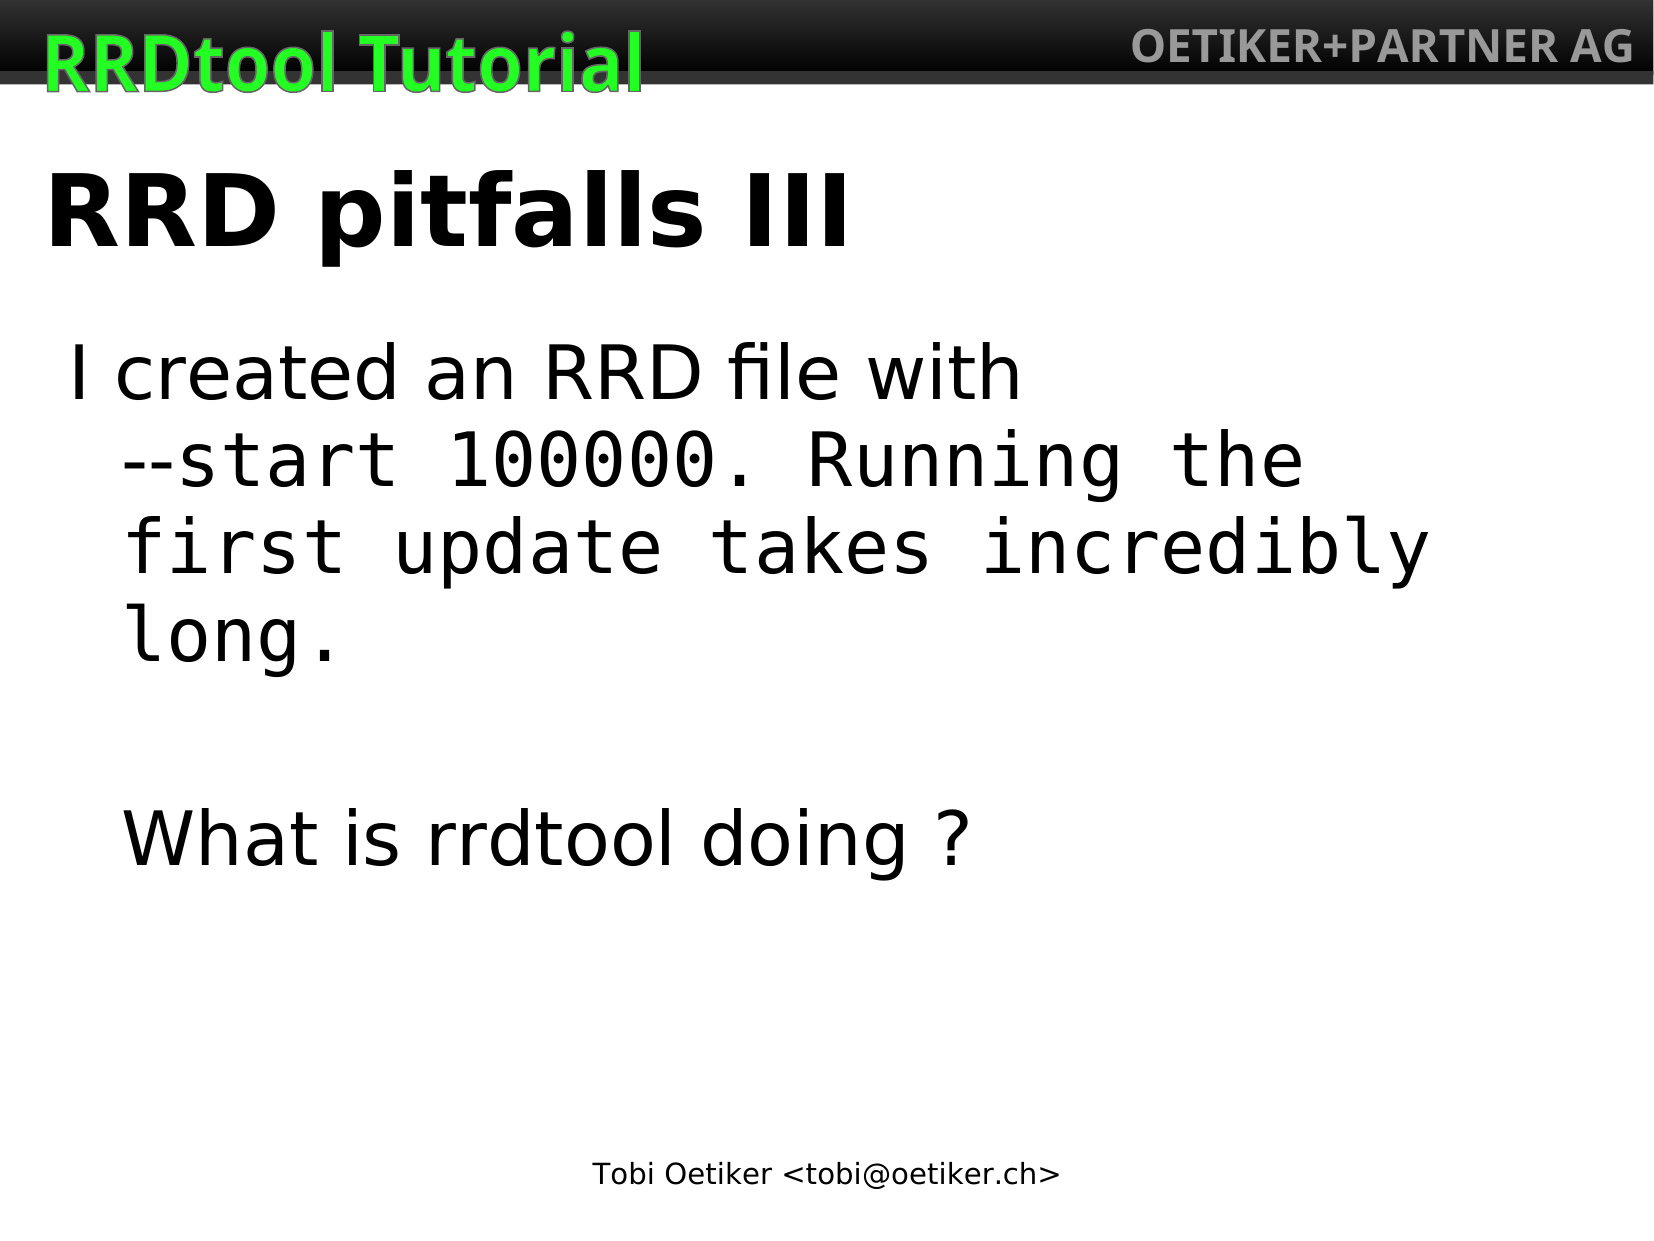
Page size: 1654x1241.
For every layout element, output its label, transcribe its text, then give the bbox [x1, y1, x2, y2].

list I created an RRD file with --start 100000. Running the first update takes incredibly long. What is rrdtool doing ? [50, 329, 1571, 1099]
title RRD pitfalls III [43, 137, 1582, 287]
